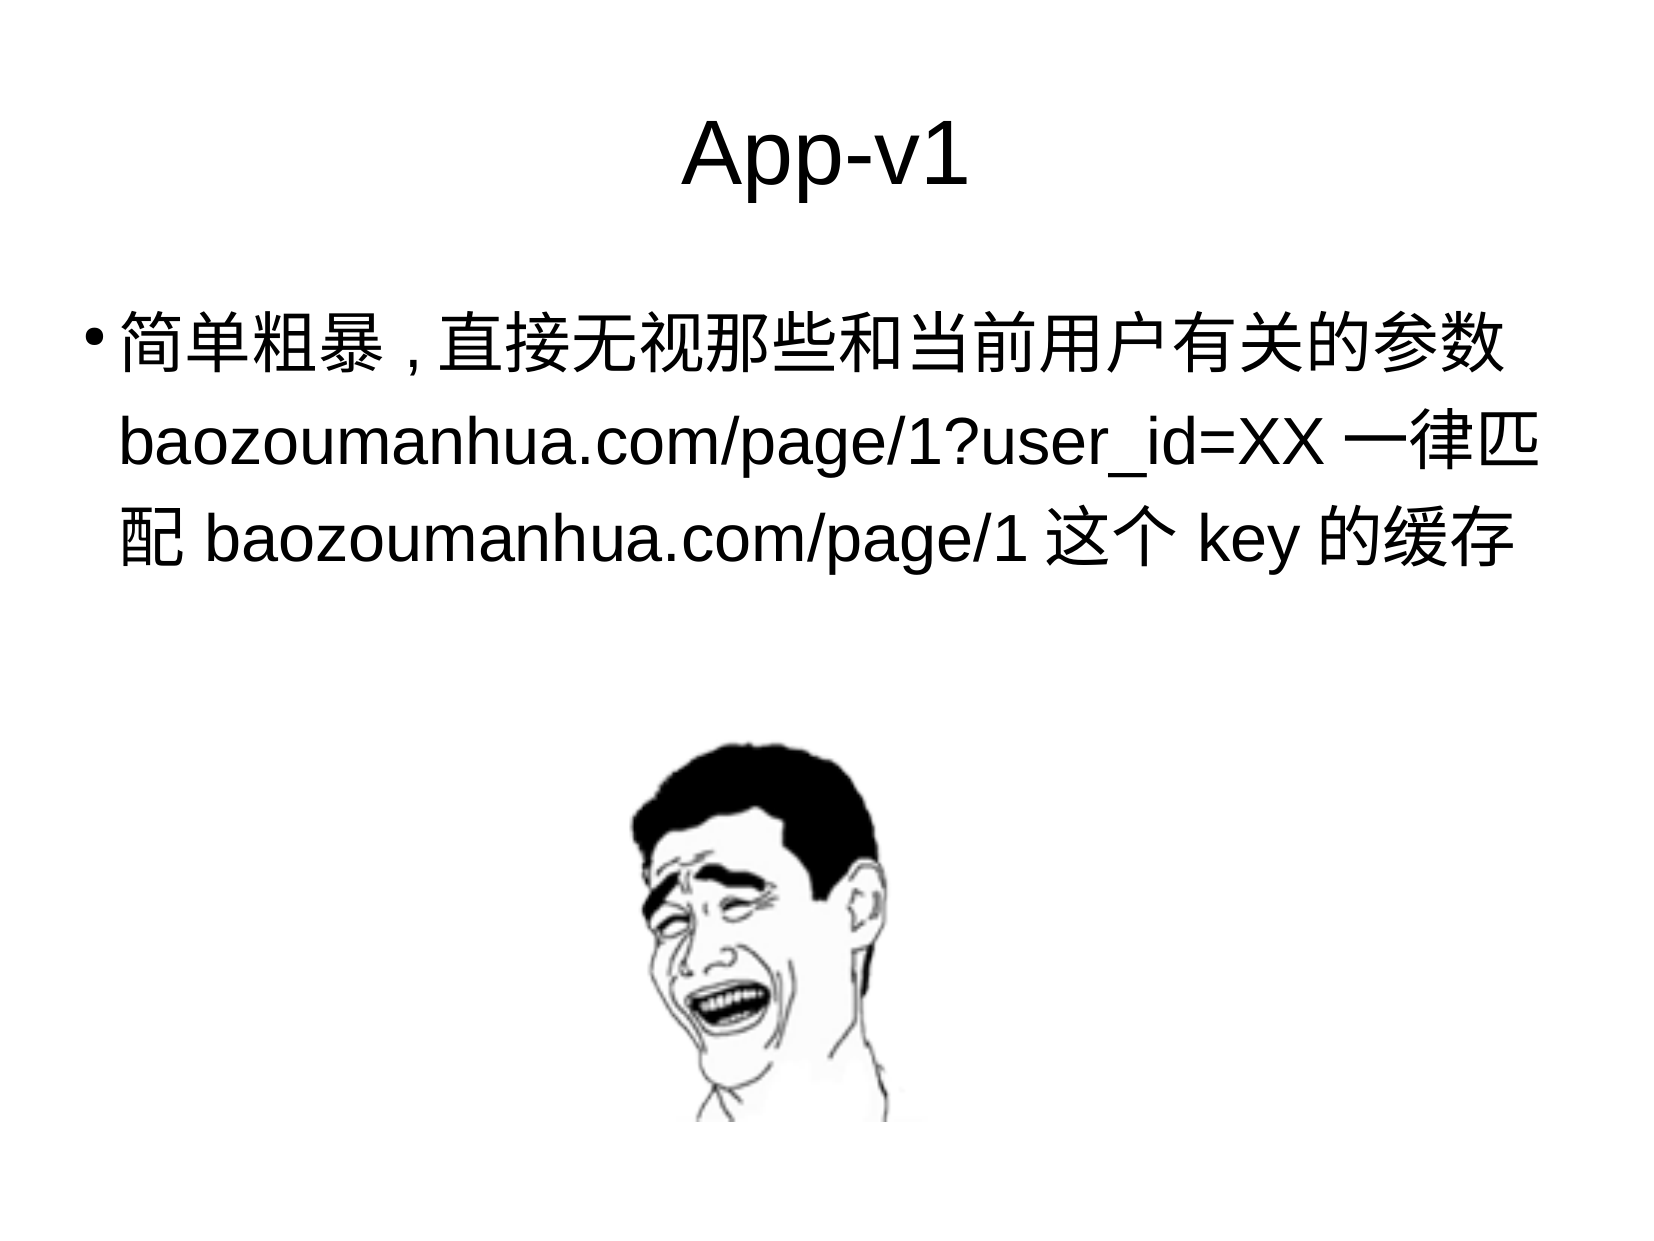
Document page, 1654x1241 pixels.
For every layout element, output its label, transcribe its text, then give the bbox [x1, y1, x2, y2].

title App-v1 [82, 49, 1571, 257]
picture [616, 735, 945, 1123]
subtitle 简单粗暴,直接无视那些和当前用户有关的参数 baozoumanhua.com/page/1?user_id=XX一律匹配baozoumanhua.com/page/1这个key的缓存 [82, 290, 1571, 1109]
